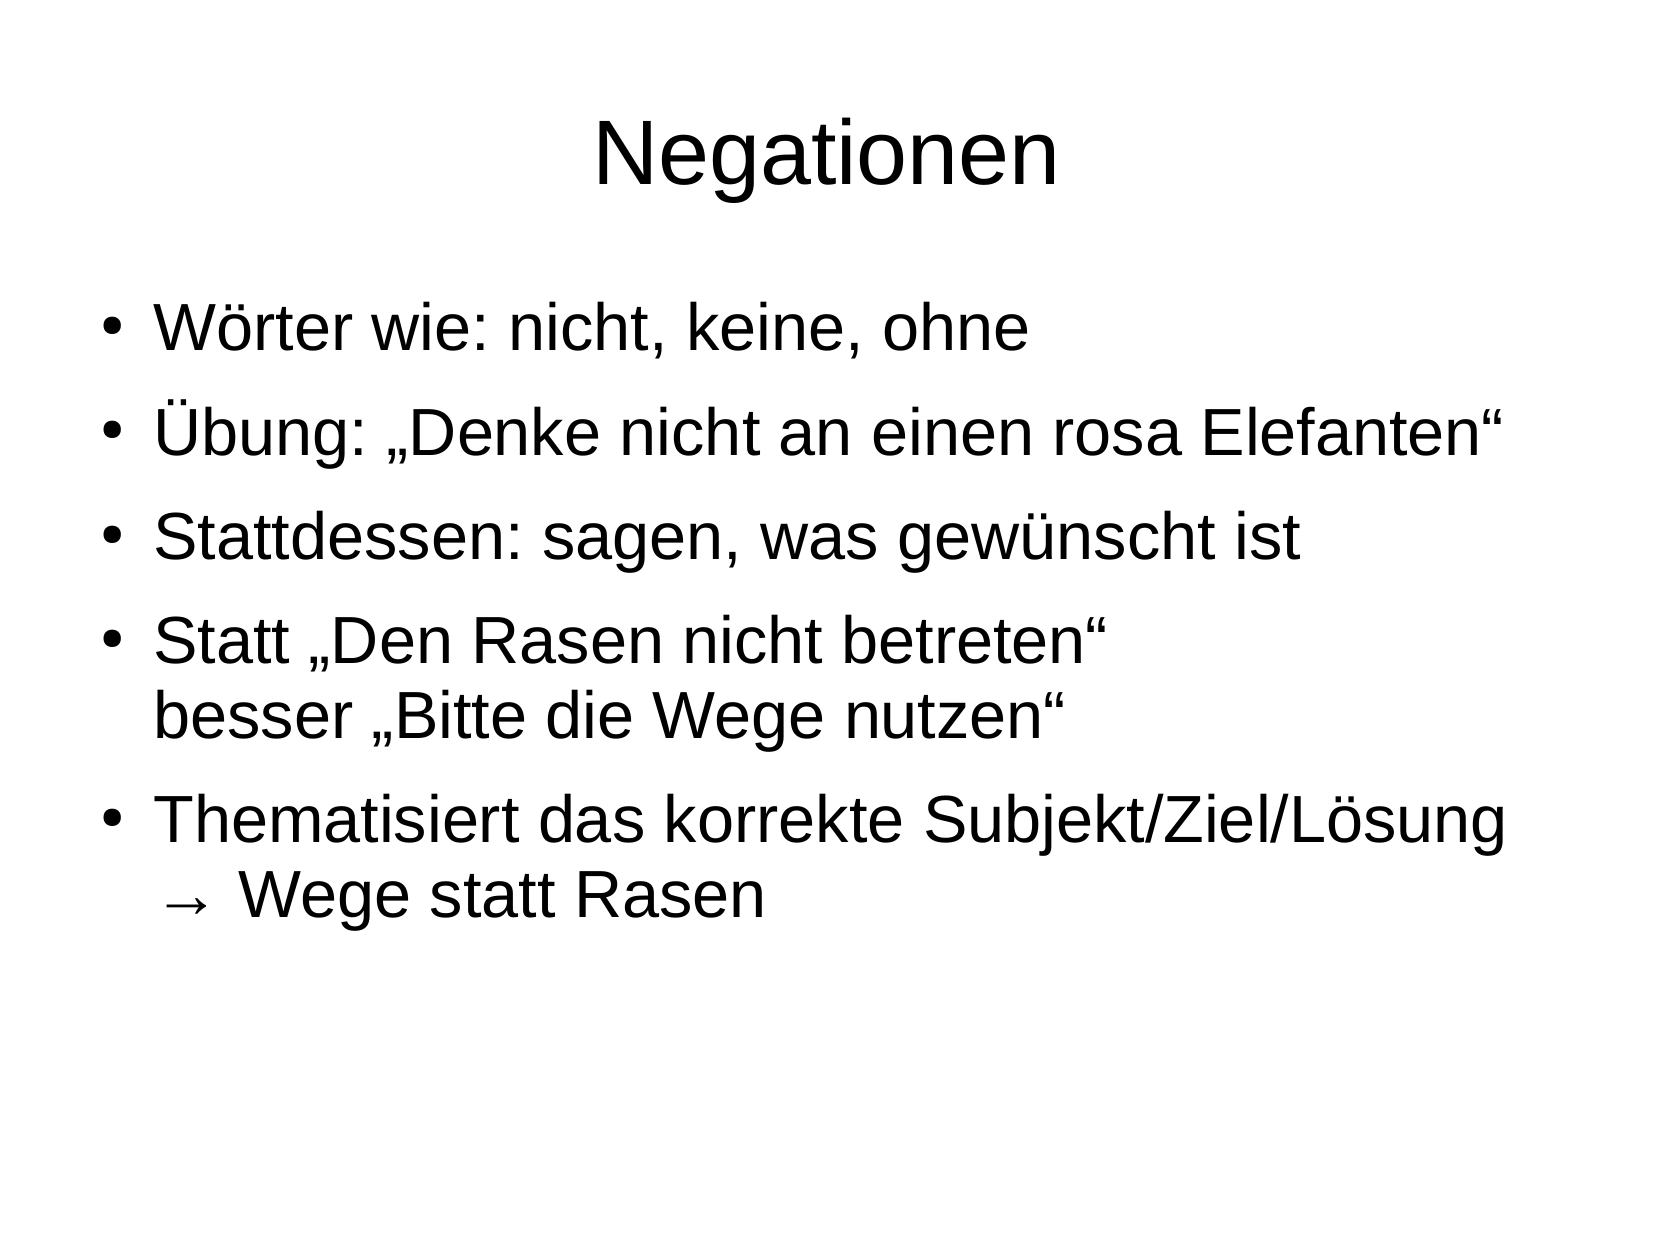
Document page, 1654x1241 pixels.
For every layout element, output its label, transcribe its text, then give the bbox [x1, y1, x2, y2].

list Wörter wie: nicht, keine, ohne Übung: „Denke nicht an einen rosa Elefanten“ Stattdessen: sagen, was gewünscht ist Statt „Den Rasen nicht betreten“ besser „Bitte die Wege nutzen“ Thematisiert das korrekte Subjekt/Ziel/Lösung → Wege statt Rasen [82, 290, 1571, 1010]
title Negationen [82, 49, 1571, 257]
